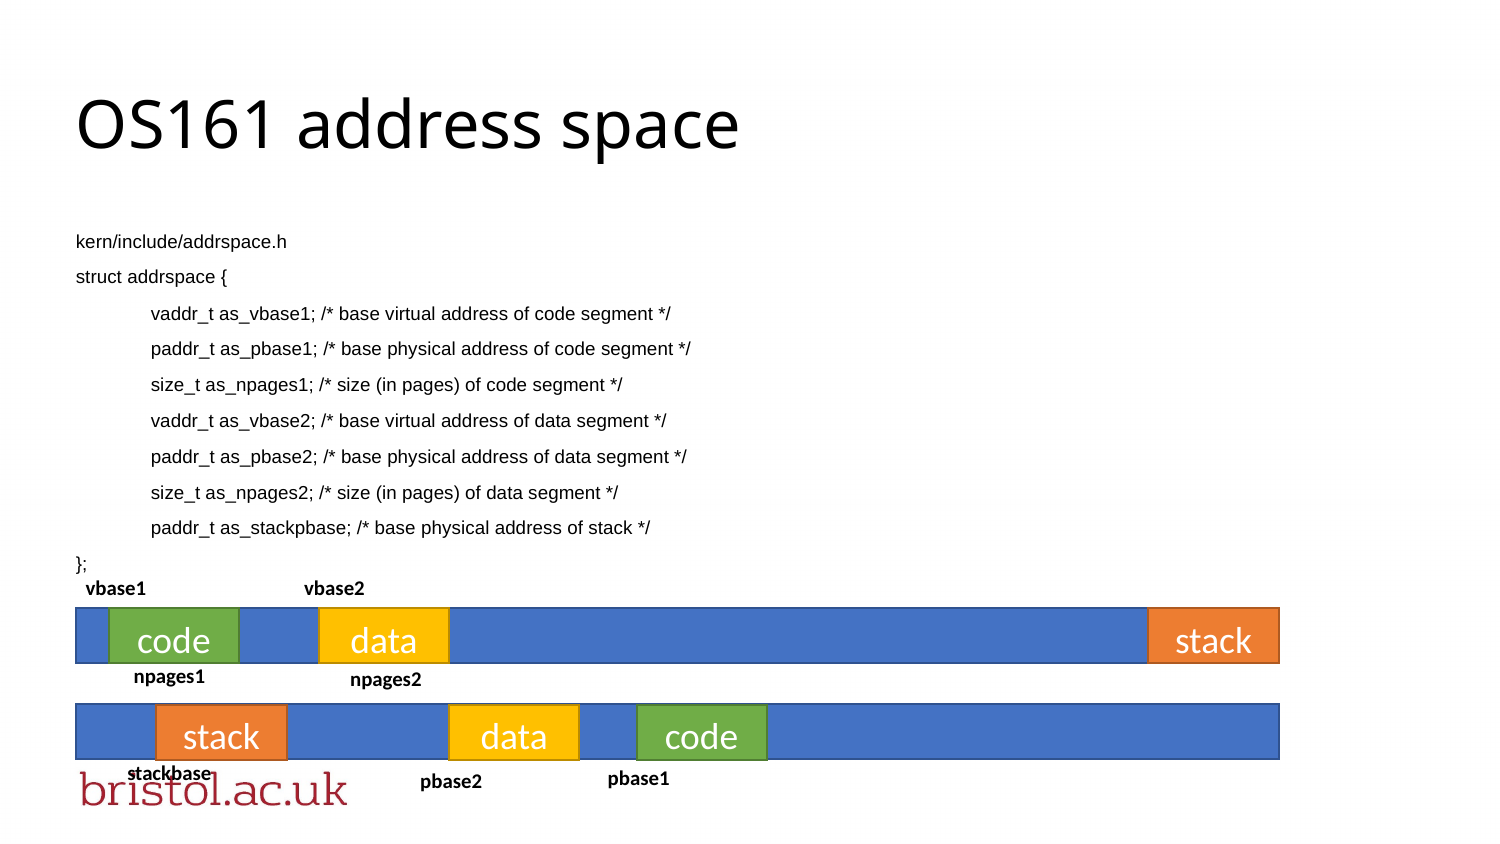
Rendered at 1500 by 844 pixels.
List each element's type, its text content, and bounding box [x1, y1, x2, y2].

text_box stack [1148, 608, 1279, 663]
text_box code [109, 608, 239, 663]
text_box [449, 608, 1148, 663]
text_box [239, 608, 319, 663]
text_box stackbase [107, 752, 228, 793]
text_box code [637, 705, 767, 760]
text_box [76, 704, 1279, 759]
text_box data [319, 608, 449, 663]
title OS161 address space [60, 44, 1440, 209]
text_box data [449, 705, 579, 760]
text_box pbase1 [587, 757, 686, 798]
text_box vbase2 [284, 567, 381, 608]
list kern/include/addrspace.h struct addrspace { vaddr_t as_vbase1; /* base virtual address of code segment */ paddr_t as_pbase1; /* base physical address of code segment */ size_t as_npages1; /* size (in pages) of code segment */ vaddr_t as_vbase2; /* base virtual address of data segment */ paddr_t as_pbase2; /* base physical address of data segment */ size_t as_npages2; /* size (in pages) of data segment */ paddr_t as_stackpbase; /* base physical address of stack */ }; [60, 224, 1440, 699]
text_box pbase2 [400, 759, 499, 801]
text_box vbase1 [65, 567, 163, 608]
text_box [76, 608, 109, 663]
text_box stack [156, 705, 287, 760]
text_box npages1 [113, 655, 222, 696]
text_box npages2 [330, 658, 438, 699]
